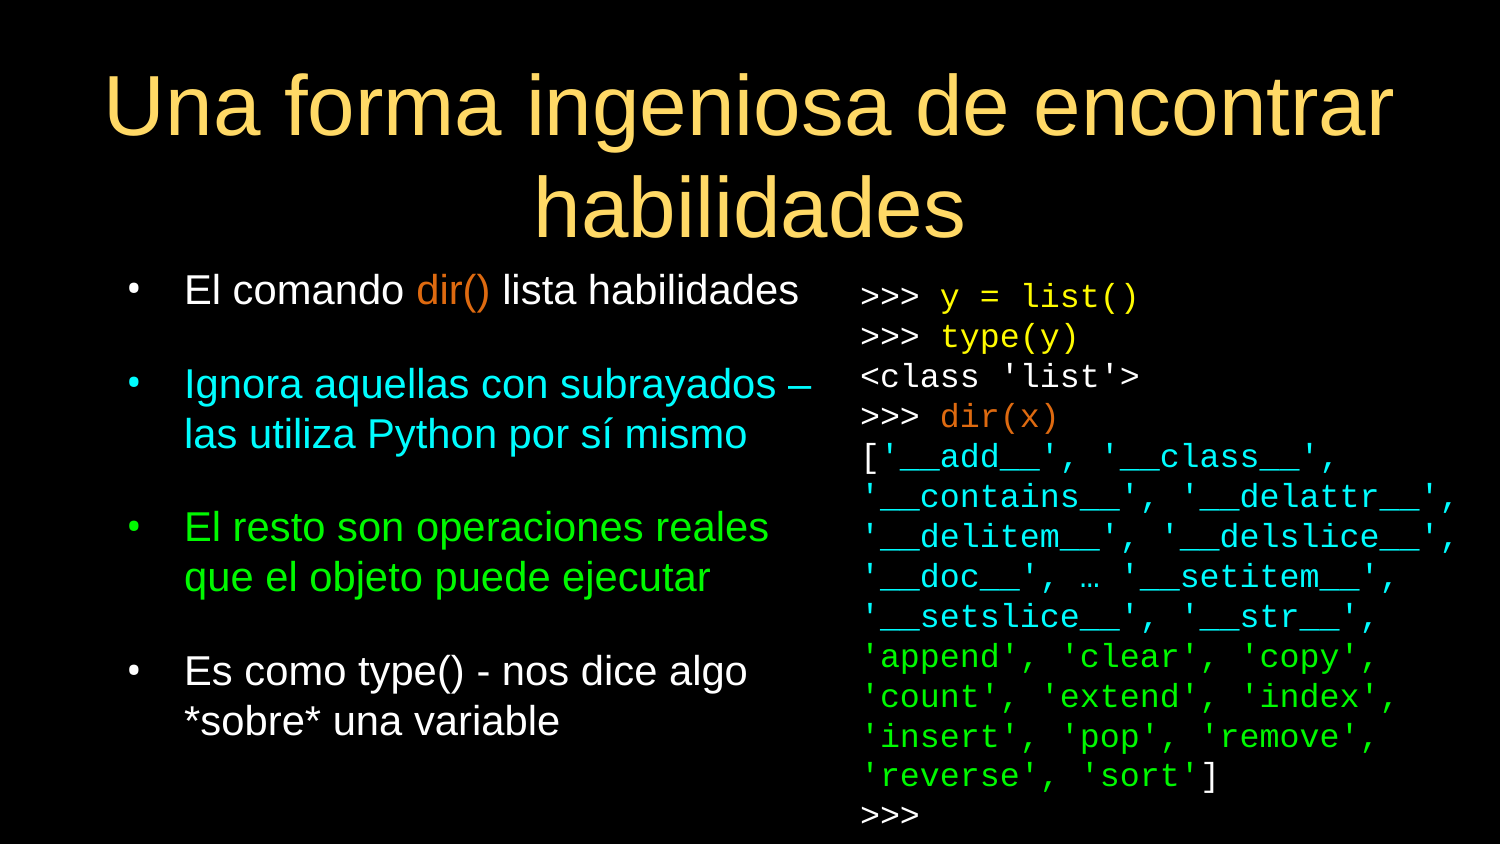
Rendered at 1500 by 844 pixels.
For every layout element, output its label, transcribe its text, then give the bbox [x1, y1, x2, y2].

text_box >>> y = list() >>> type(y) <class 'list'> >>> dir(x) ['__add__', '__class__', '__contains__', '__delattr__', '__delitem__', '__delslice__', '__doc__', … '__setitem__', '__setslice__', '__str__', 'append', 'clear', 'copy', 'count', 'extend', 'index', 'insert', 'pop', 'remove', 'reverse', 'sort'] >>> [856, 293, 1482, 815]
title Una forma ingeniosa de encontrar habilidades [0, 70, 1500, 235]
list El comando dir() lista habilidades Ignora aquellas con subrayados – las utiliza Python por sí mismo El resto son operaciones reales que el objeto puede ejecutar Es como type() - nos dice algo *sobre* una variable [106, 240, 825, 767]
